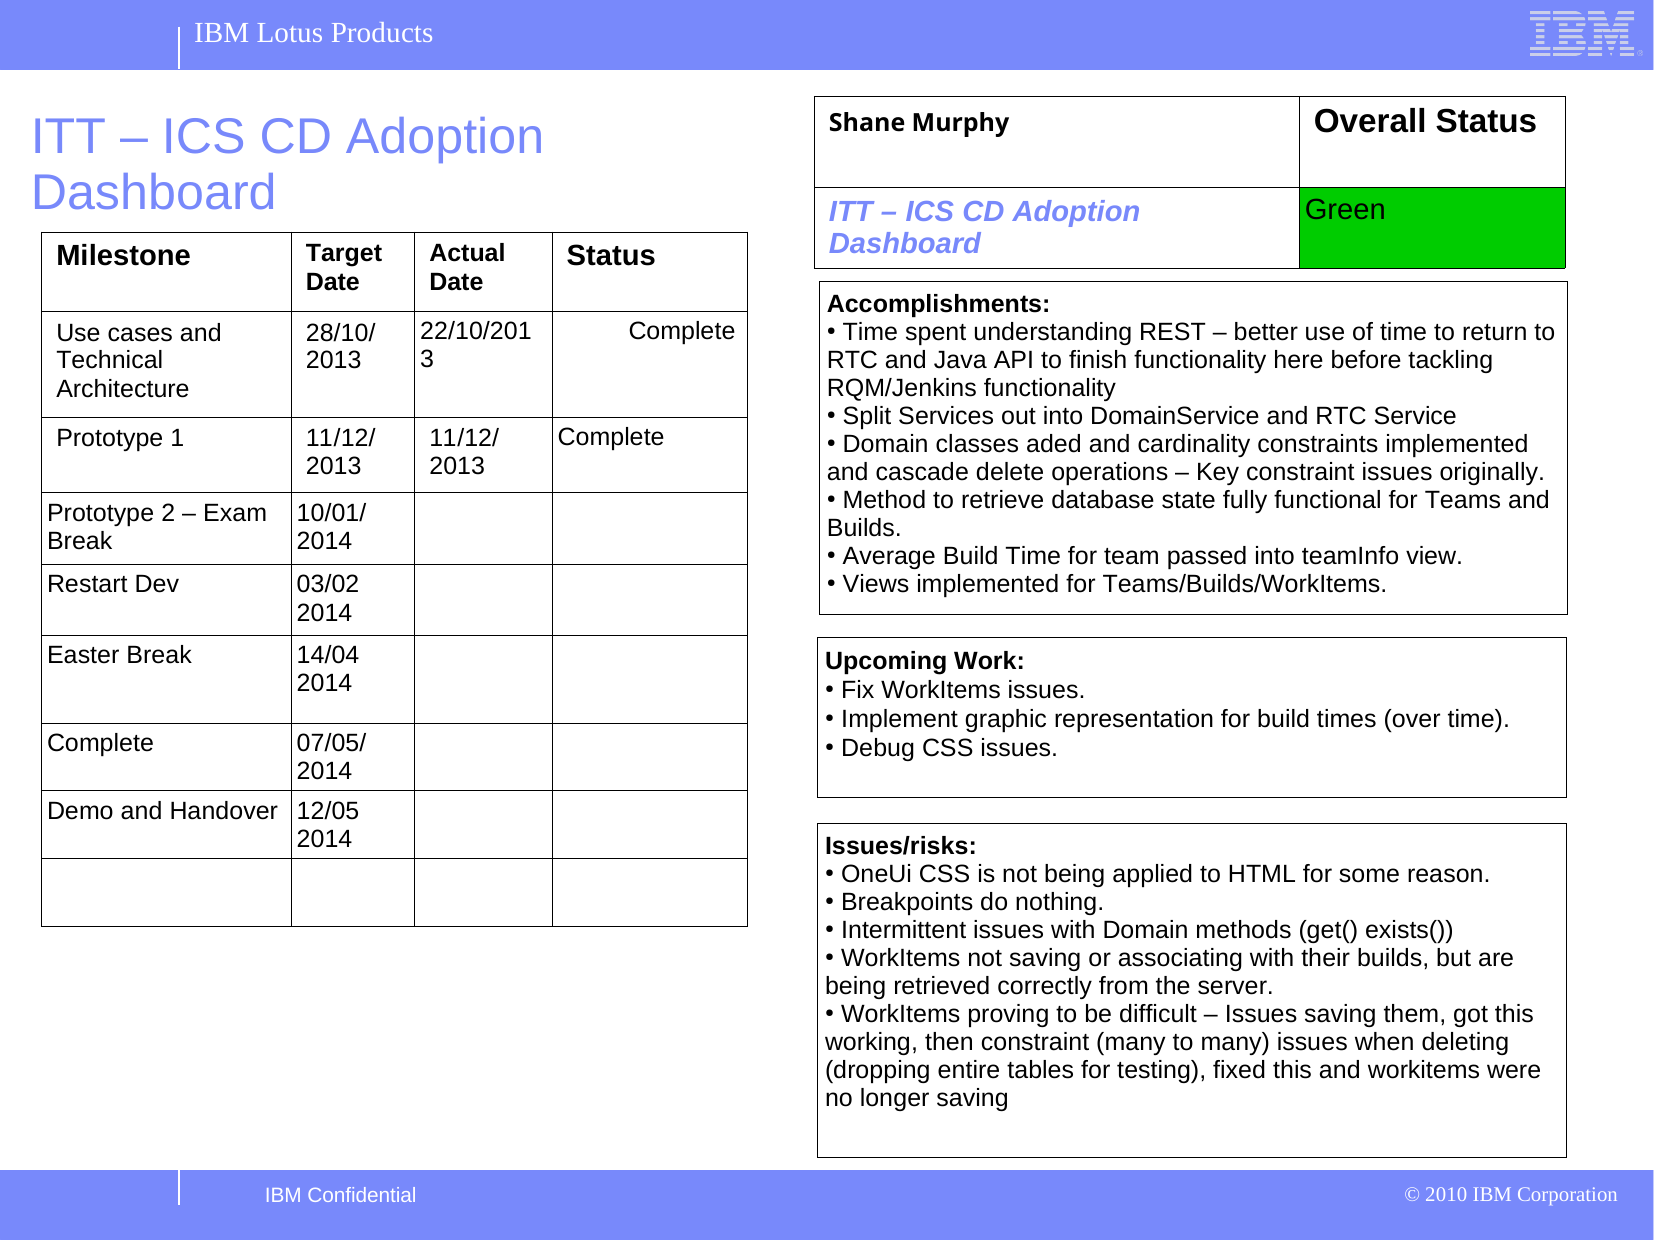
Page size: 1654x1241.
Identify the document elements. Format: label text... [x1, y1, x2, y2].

table_cell ITT – ICS CD Adoption Dashboard [815, 188, 1299, 268]
text_box Issues/risks: OneUi CSS is not being applied to HTML for some reason. Breakpoints do nothing. Intermittent issues with Domain methods (get() exists()) WorkItems not saving or associating with their builds, but are being retrieved correctly from the server. WorkItems proving to be difficult – Issues saving them, got this working, then constraint (many to many) issues when deleting (dropping entire tables for testing), fixed this and workitems were no longer saving [817, 823, 1567, 1158]
table_cell [415, 636, 552, 723]
table_cell [553, 636, 747, 723]
table_cell 28/10/ 2013 [292, 312, 414, 417]
table_cell 11/12/ 2013 [292, 418, 414, 492]
table_cell 14/04 2014 [292, 636, 414, 723]
table_header Shane Murphy [815, 97, 1299, 187]
text_box Accomplishments: Time spent understanding REST – better use of time to return to RTC and Java API to finish functionality here before tackling RQM/Jenkins functionality Split Services out into DomainService and RTC Service Domain classes aded and cardinality constraints implemented and cascade delete operations – Key constraint issues originally. Method to retrieve database state fully functional for Teams and Builds. Average Build Time for team passed into teamInfo view. Views implemented for Teams/Builds/WorkItems. [819, 281, 1568, 615]
table_cell Demo and Handover [42, 791, 291, 858]
text_box Upcoming Work: Fix WorkItems issues. Implement graphic representation for build times (over time). Debug CSS issues. [817, 637, 1567, 798]
table_cell 11/12/ 2013 [415, 418, 552, 492]
table_cell Complete [42, 724, 291, 790]
table_cell Use cases and Technical Architecture [42, 312, 291, 417]
table_cell Green [1300, 188, 1565, 268]
table_header Milestone [42, 233, 291, 311]
table_cell [553, 791, 747, 858]
table_cell [553, 565, 747, 635]
table_cell [292, 859, 414, 926]
table_cell 03/02 2014 [292, 565, 414, 635]
table_header Target Date [292, 233, 414, 311]
table_cell 12/05 2014 [292, 791, 414, 858]
table_cell Restart Dev [42, 565, 291, 635]
picture [1530, 11, 1643, 56]
table_cell 22/10/2013 [415, 312, 552, 417]
table_cell Easter Break [42, 636, 291, 723]
table_cell 07/05/ 2014 [292, 724, 414, 790]
table_cell Prototype 2 – Exam Break [42, 493, 291, 564]
table_header Actual Date [415, 233, 552, 311]
table_cell [415, 724, 552, 790]
table_cell [553, 493, 747, 564]
table_header Status [553, 233, 747, 311]
table_header Overall Status [1300, 97, 1565, 187]
table_cell [415, 791, 552, 858]
table_cell [415, 859, 552, 926]
table_cell [42, 859, 291, 926]
table_cell [553, 724, 747, 790]
table_cell [415, 565, 552, 635]
table_cell 10/01/ 2014 [292, 493, 414, 564]
table_cell Prototype 1 [42, 418, 291, 492]
table_cell Complete [553, 418, 747, 492]
table_cell [415, 493, 552, 564]
table_cell Complete [553, 312, 747, 417]
table_cell [553, 859, 747, 926]
text_box ITT – ICS CD Adoption Dashboard [15, 100, 750, 151]
